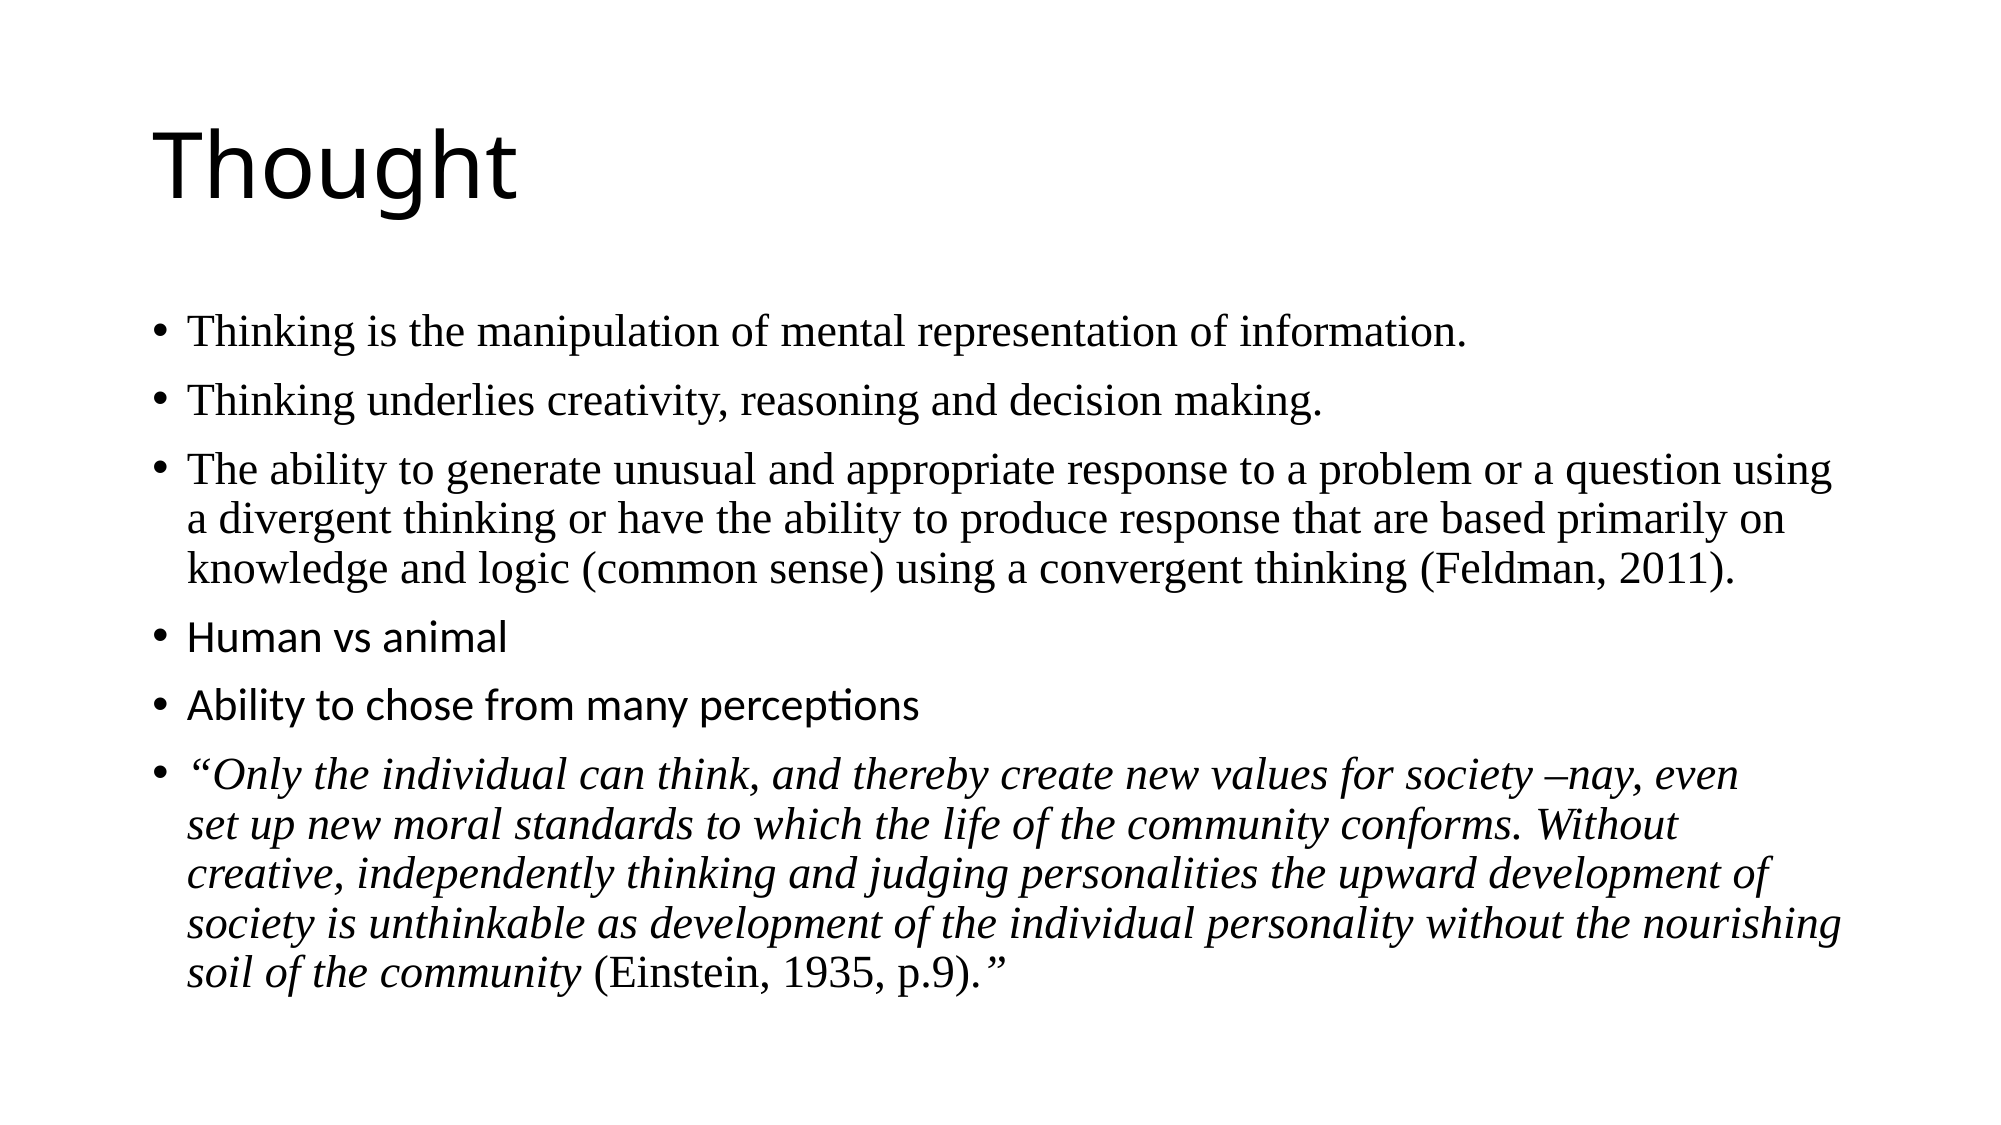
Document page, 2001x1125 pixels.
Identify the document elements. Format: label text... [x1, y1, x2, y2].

list Thinking is the manipulation of mental representation of information. Thinking underlies creativity, reasoning and decision making. The ability to generate unusual and appropriate response to a problem or a question using a divergent thinking or have the ability to produce response that are based primarily on knowledge and logic (common sense) using a convergent thinking (Feldman, 2011). Human vs animal Ability to chose from many perceptions “Only the individual can think, and thereby create new values for society –nay, even set up new moral standards to which the life of the community conforms. Without creative, independently thinking and judging personalities the upward development of society is unthinkable as development of the individual personality without the nourishing soil of the community (Einstein, 1935, p.9).” [137, 299, 1863, 1014]
title Thought [137, 59, 1863, 278]
